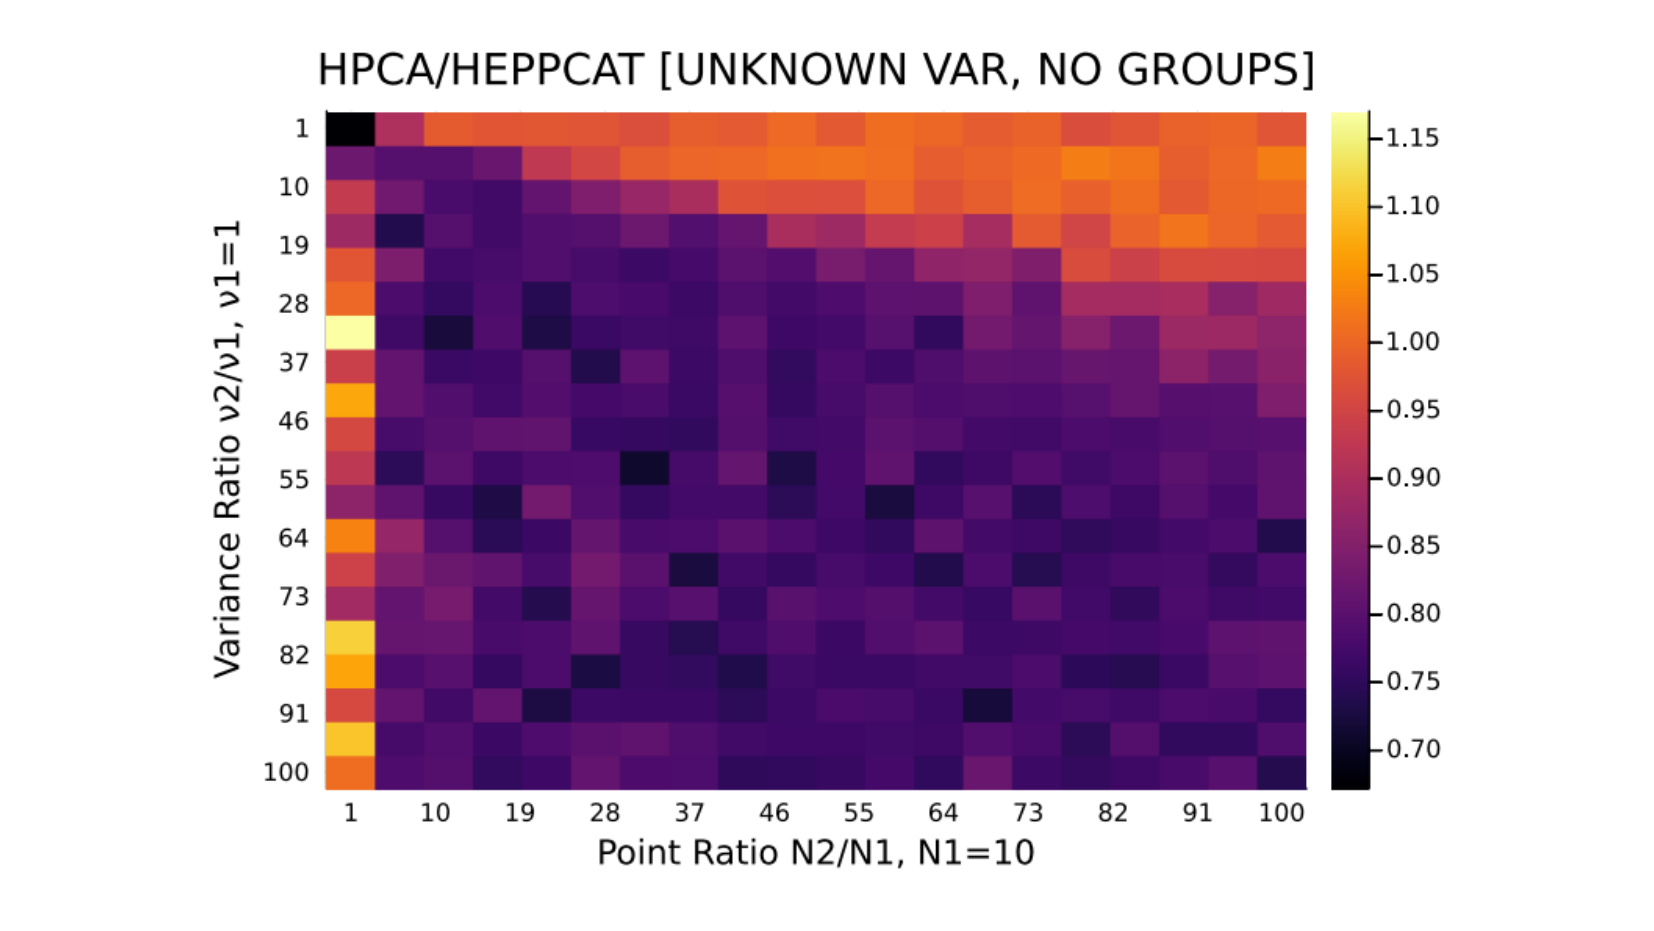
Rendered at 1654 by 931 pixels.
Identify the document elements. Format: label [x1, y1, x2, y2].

picture [209, 50, 1452, 878]
